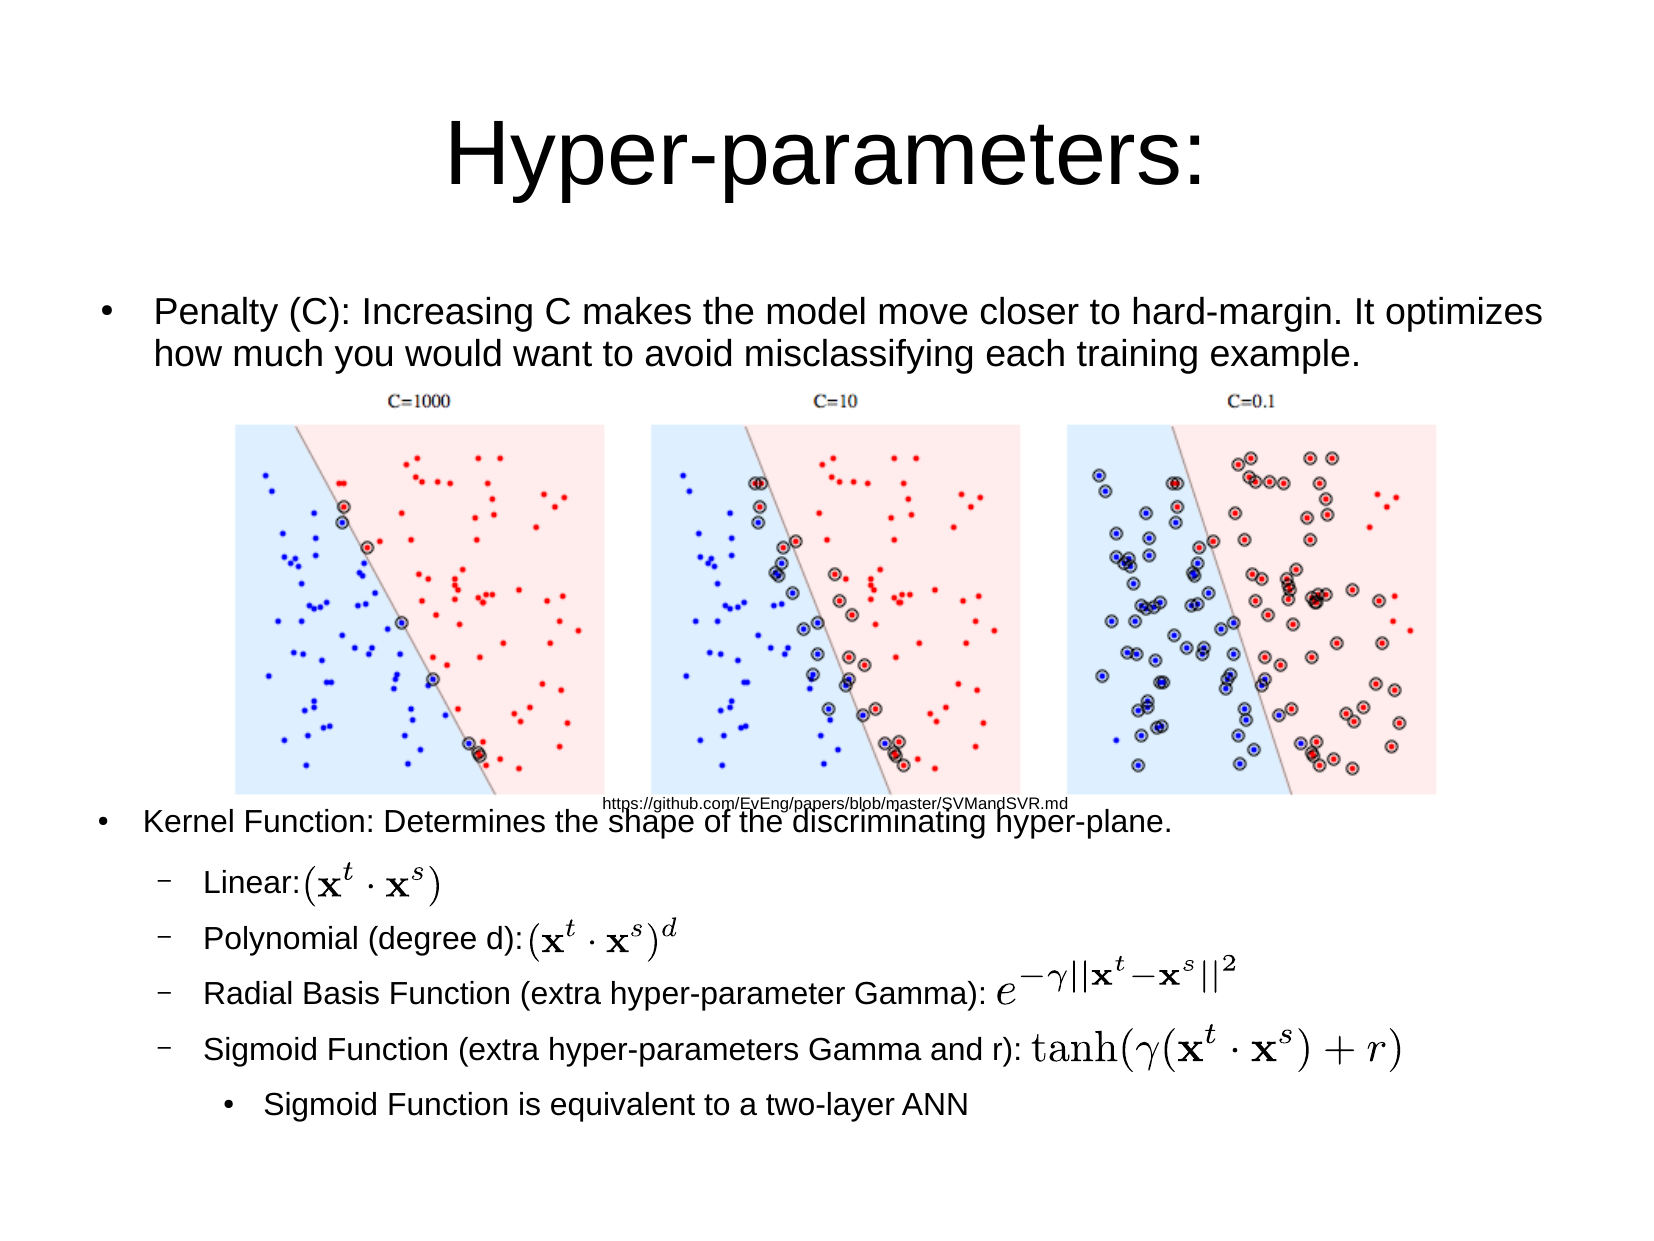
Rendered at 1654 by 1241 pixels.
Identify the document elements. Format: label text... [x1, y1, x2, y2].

list Penalty (C): Increasing C makes the model move closer to hard-margin. It optimizes how much you would want to avoid misclassifying each training example. [82, 290, 1571, 406]
text_box [526, 917, 677, 962]
text_box [995, 954, 1236, 1005]
text_box [1030, 1023, 1401, 1073]
text_box https://github.com/EvEng/papers/blob/master/SVMandSVR.md [587, 786, 1473, 826]
text_box [301, 861, 439, 907]
title Hyper-parameters: [82, 49, 1571, 257]
picture [212, 378, 1463, 804]
list Kernel Function: Determines the shape of the discriminating hyper-plane. Linear: Polynomial (degree d): Radial Basis Function (extra hyper-parameter Gamma): Sigmoid Function (extra hyper-parameters Gamma and r): Sigmoid Function is equivalent to a two-layer ANN [82, 804, 1571, 1126]
